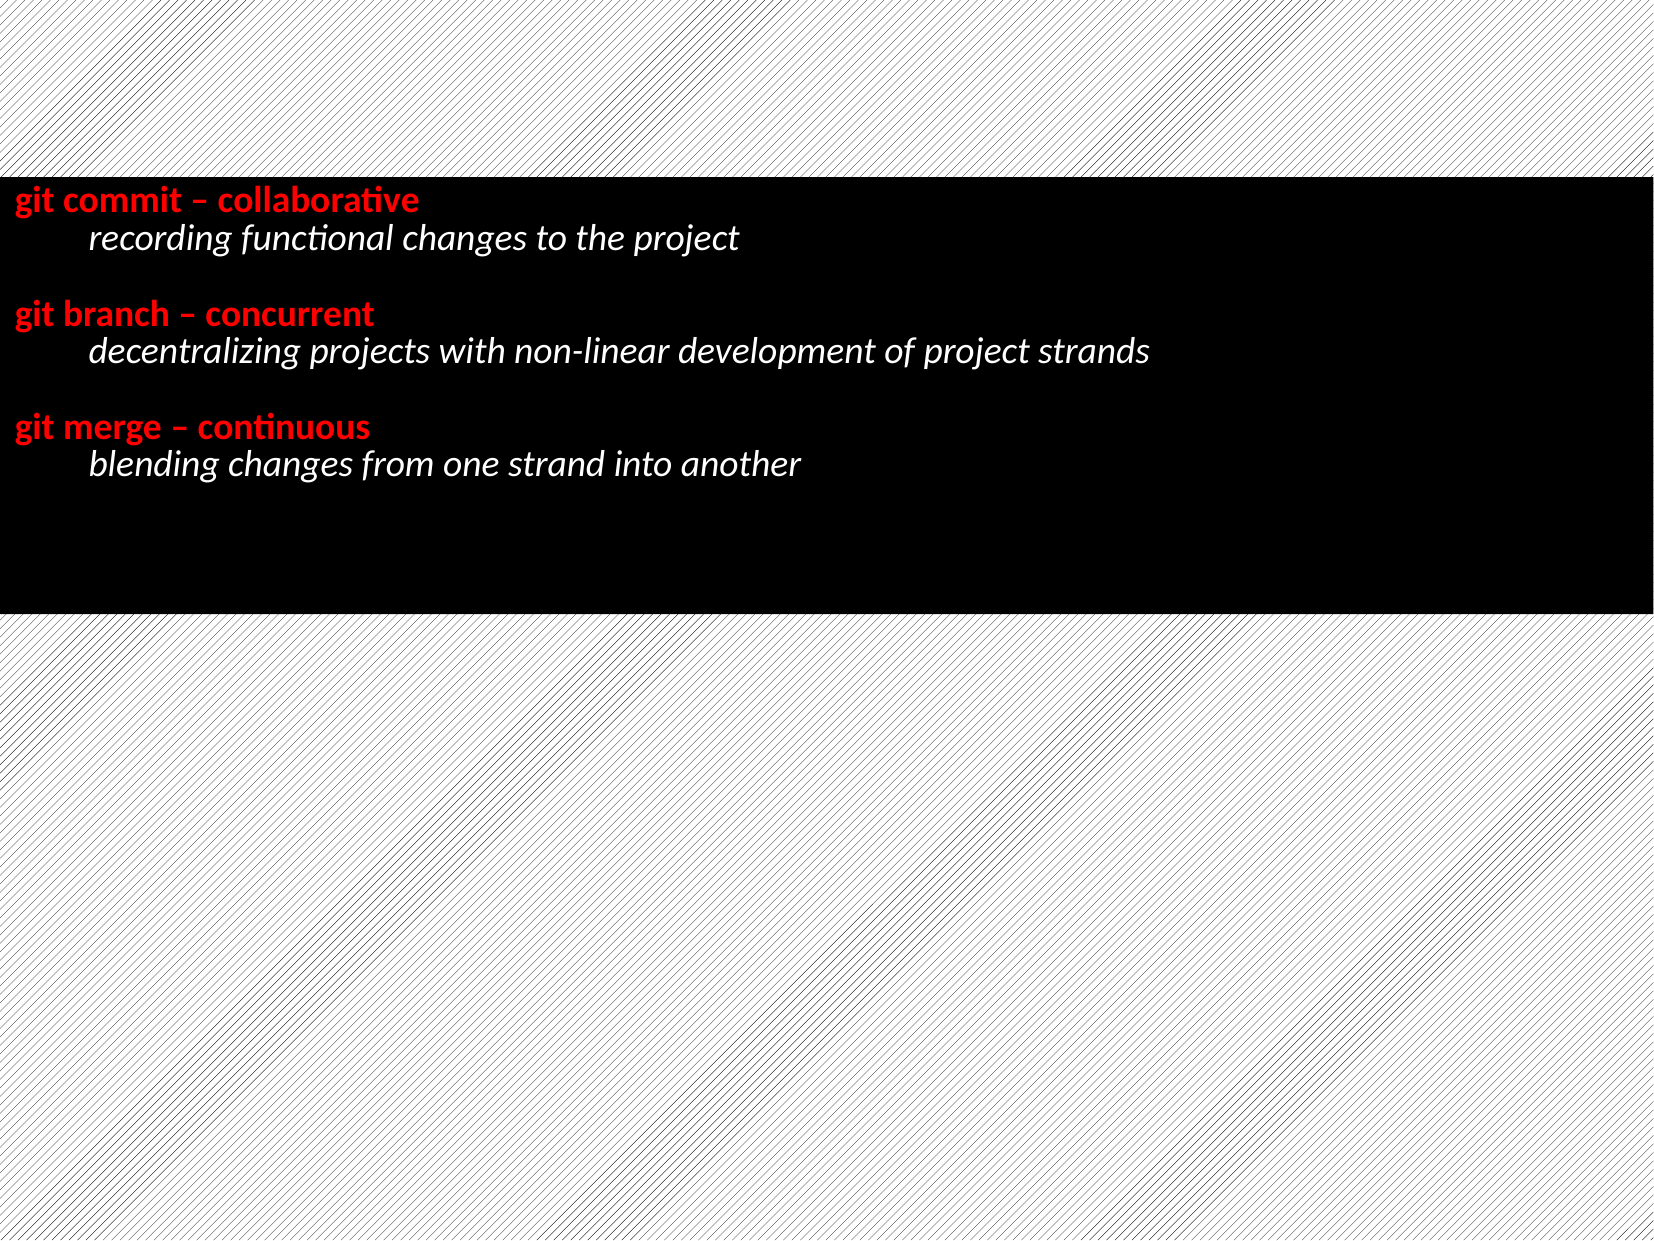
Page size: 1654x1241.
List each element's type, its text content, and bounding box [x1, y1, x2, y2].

text_box git commit – collaborative recording functional changes to the project git branch – concurrent decentralizing projects with non-linear development of project strands git merge – continuous blending changes from one strand into another [0, 177, 1654, 615]
